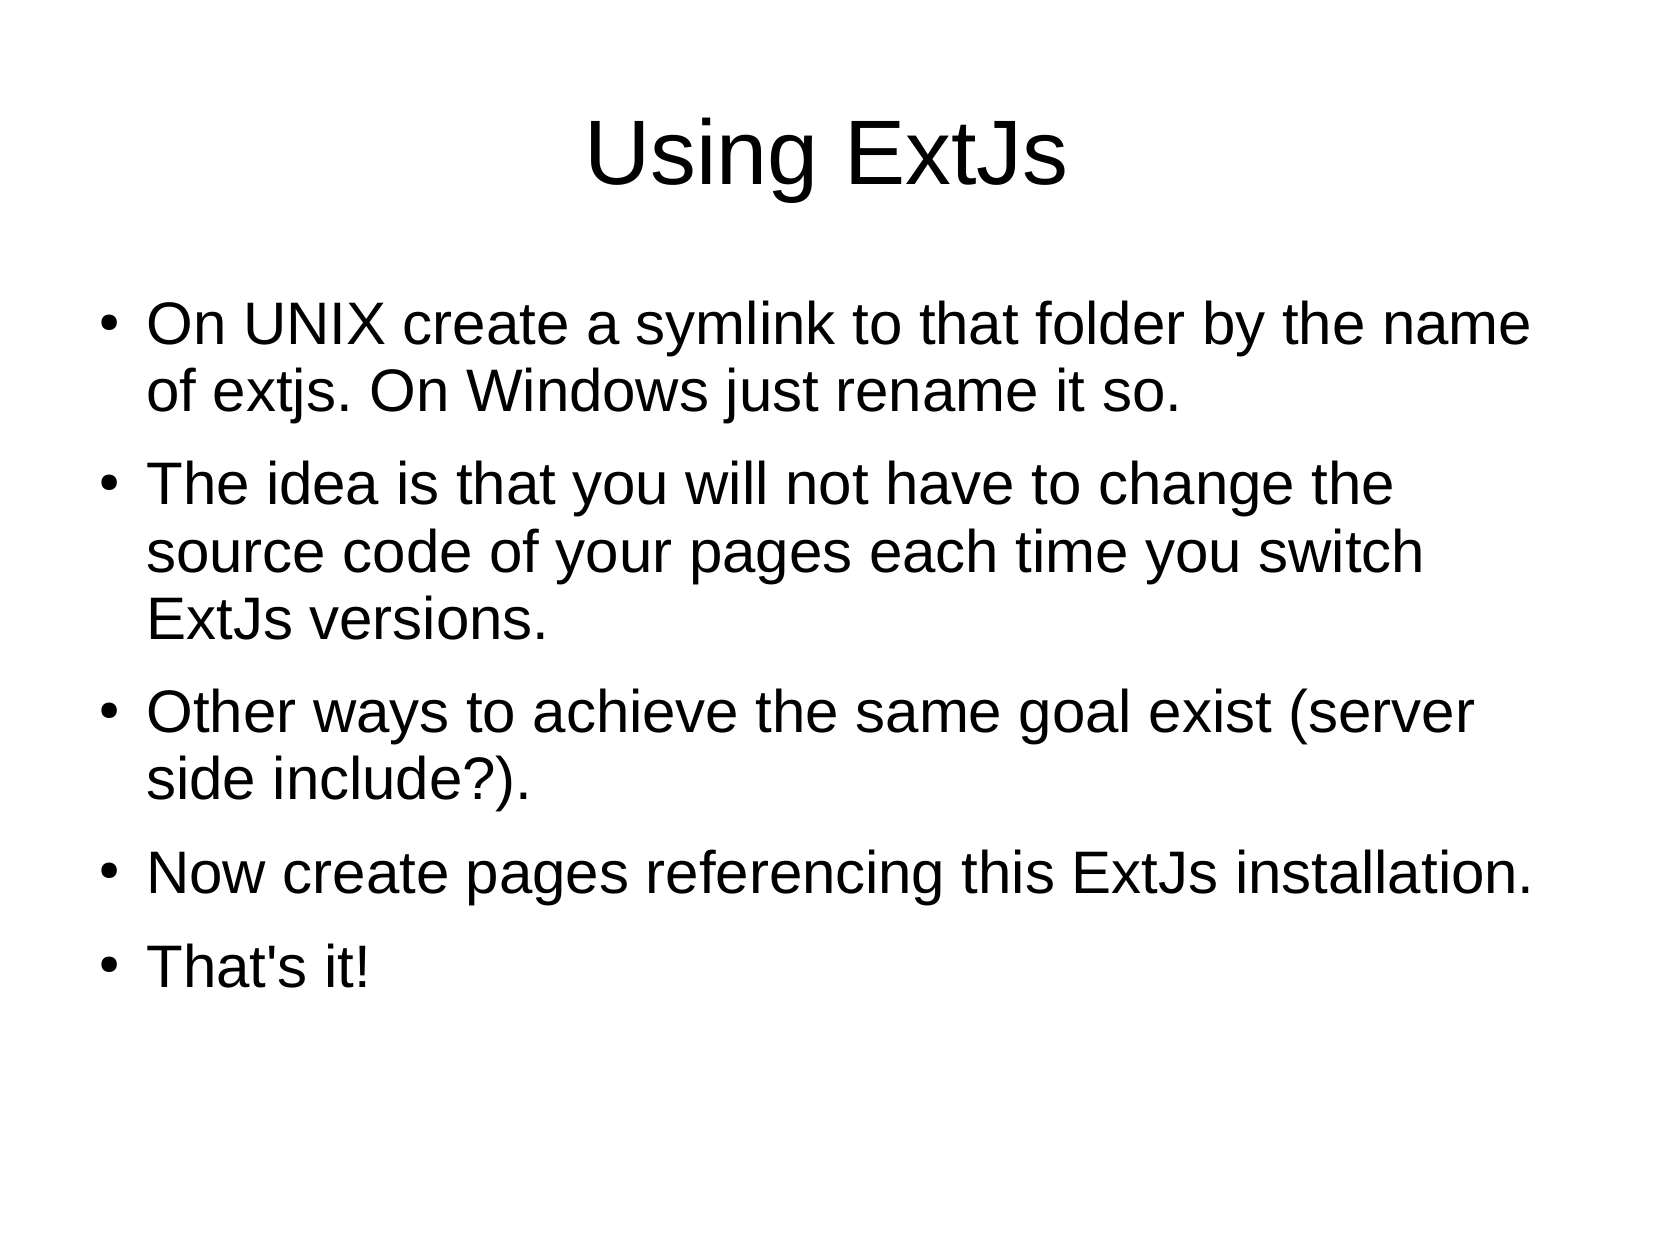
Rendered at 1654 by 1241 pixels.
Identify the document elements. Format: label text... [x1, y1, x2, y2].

list On UNIX create a symlink to that folder by the name of extjs. On Windows just rename it so. The idea is that you will not have to change the source code of your pages each time you switch ExtJs versions. Other ways to achieve the same goal exist (server side include?). Now create pages referencing this ExtJs installation. That's it! [82, 290, 1538, 1010]
title Using ExtJs [82, 49, 1571, 257]
